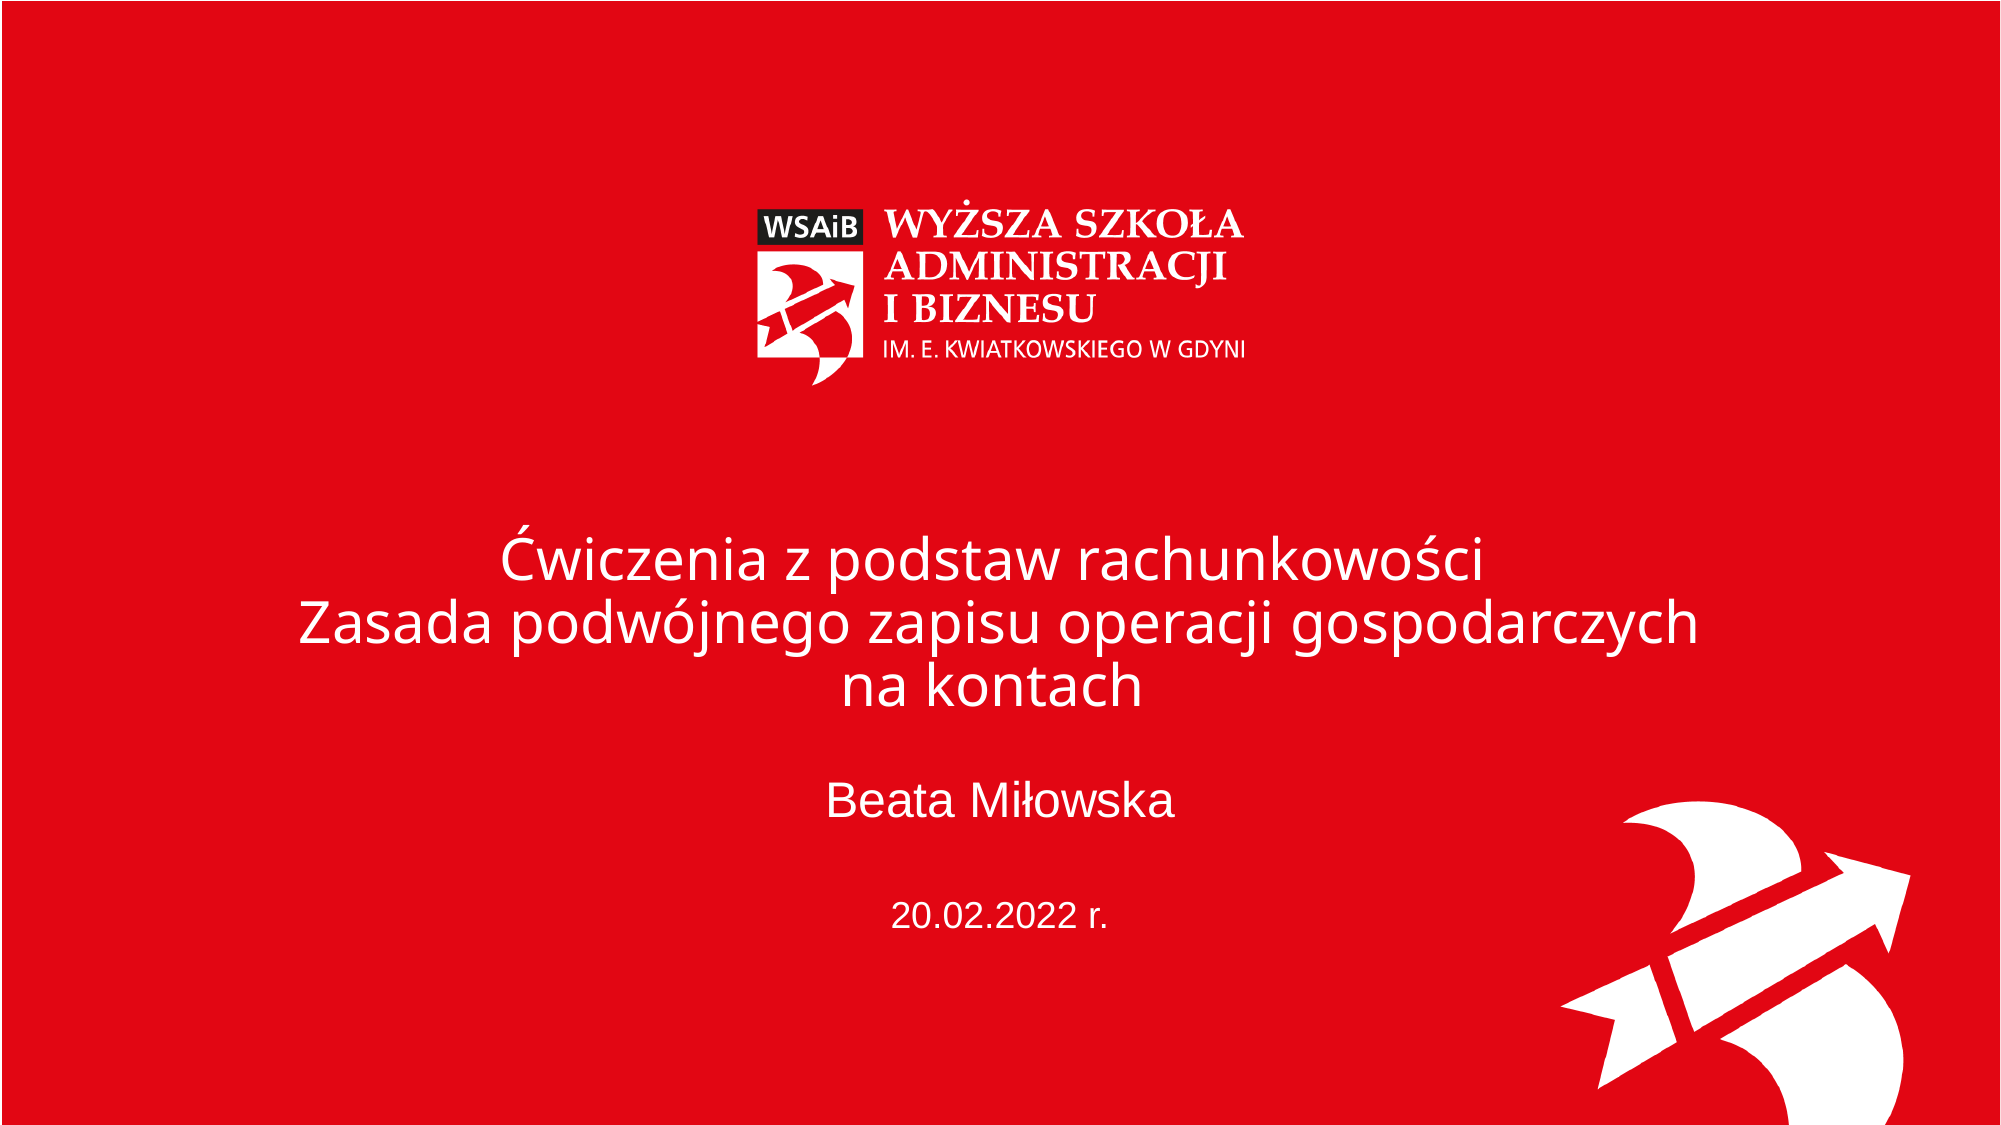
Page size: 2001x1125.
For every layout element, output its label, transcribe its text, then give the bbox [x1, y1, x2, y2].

subtitle Beata Miłowska [249, 766, 1750, 863]
title Ćwiczenia z podstaw rachunkowości Zasada podwójnego zapisu operacji gospodarczych na kontach [249, 395, 1750, 766]
text_box 20.02.2022 r. [249, 888, 1750, 985]
picture [0, 0, 2001, 1125]
